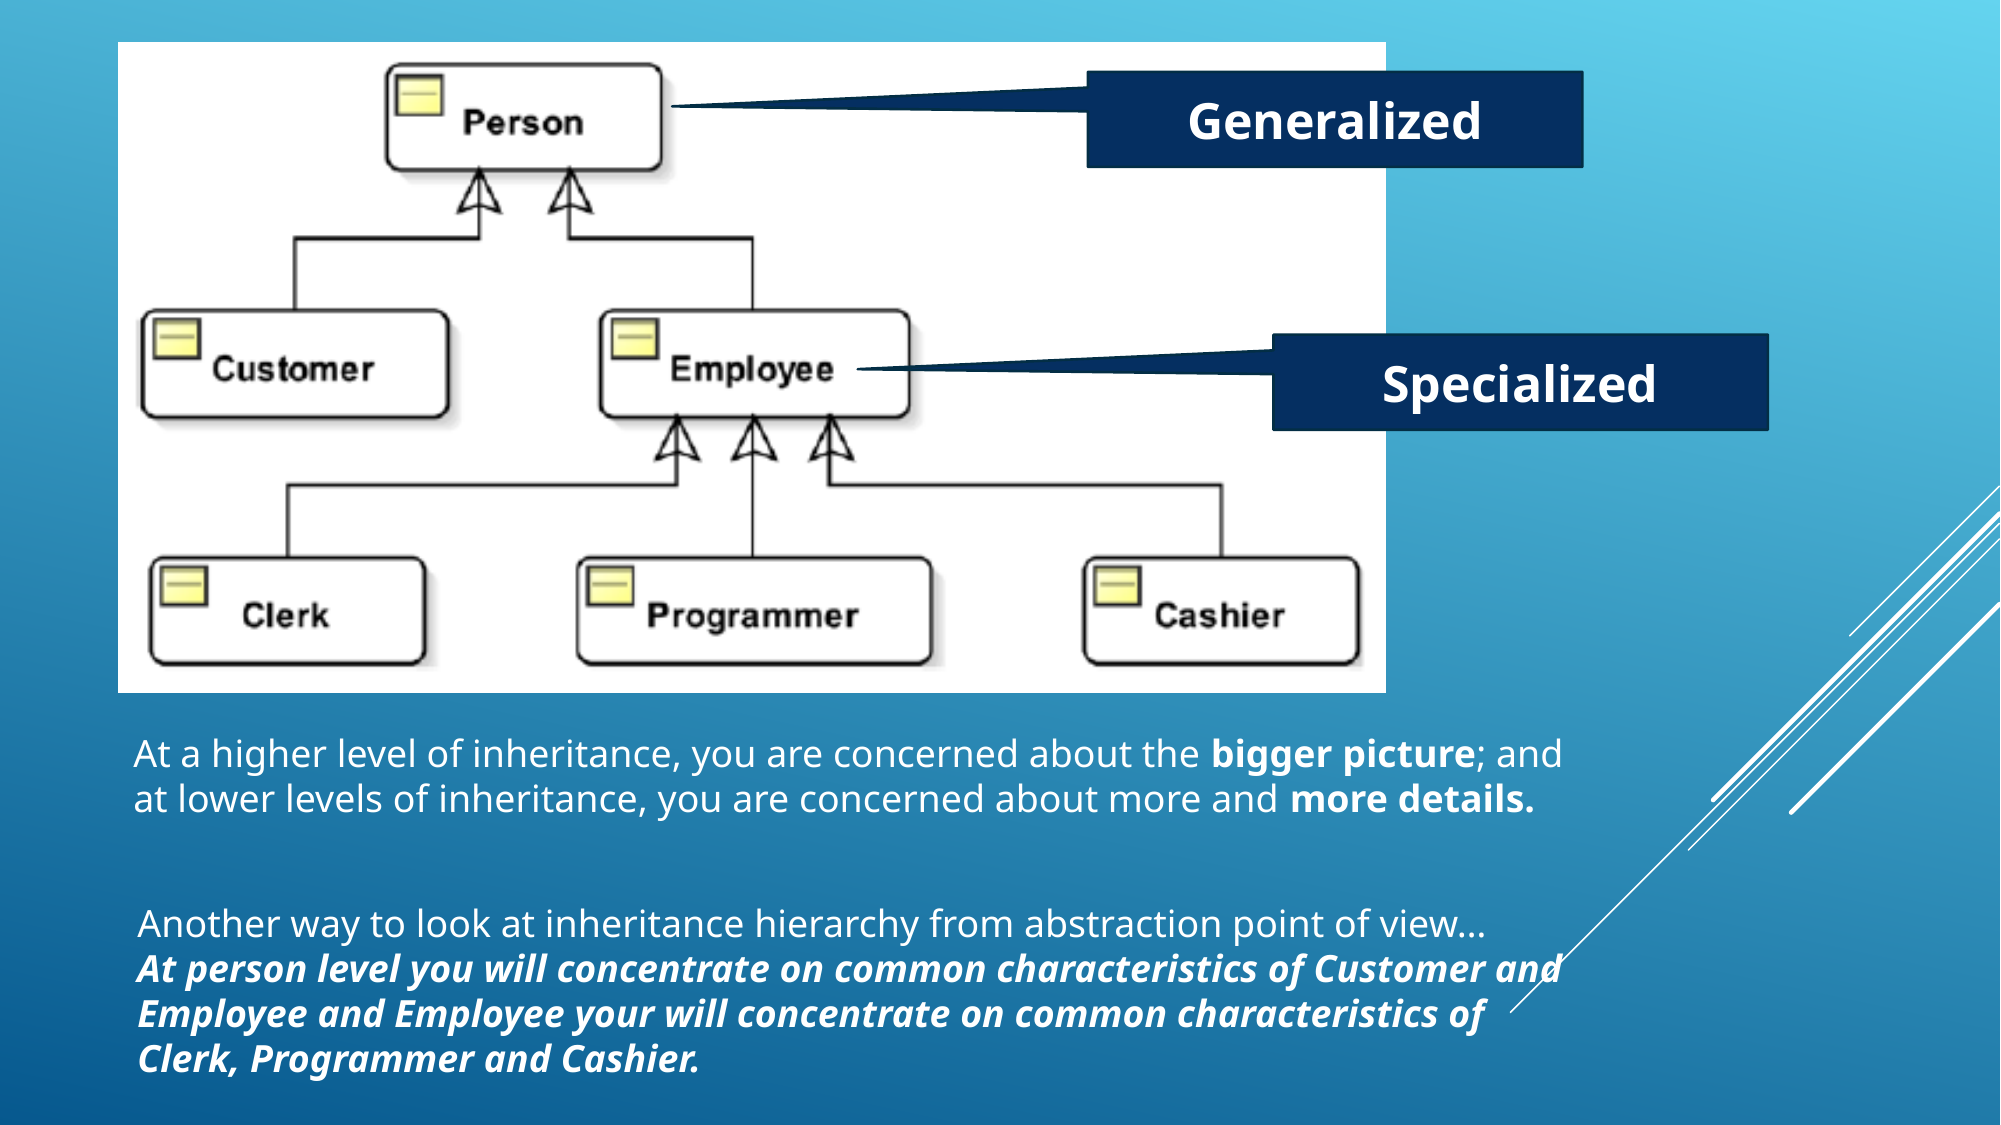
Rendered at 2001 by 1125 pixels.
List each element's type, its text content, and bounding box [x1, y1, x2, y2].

text_box Generalized [672, 71, 1583, 167]
text_box At a higher level of inheritance, you are concerned about the bigger picture; and at lower levels of inheritance, you are concerned about more and more details. [118, 722, 1583, 874]
picture [118, 42, 1386, 693]
text_box Another way to look at inheritance hierarchy from abstraction point of view… At person level you will concentrate on common characteristics of Customer and Employee and Employee your will concentrate on common characteristics of Clerk, Programmer and Cashier. [122, 892, 1587, 1090]
text_box Specialized [857, 334, 1768, 430]
